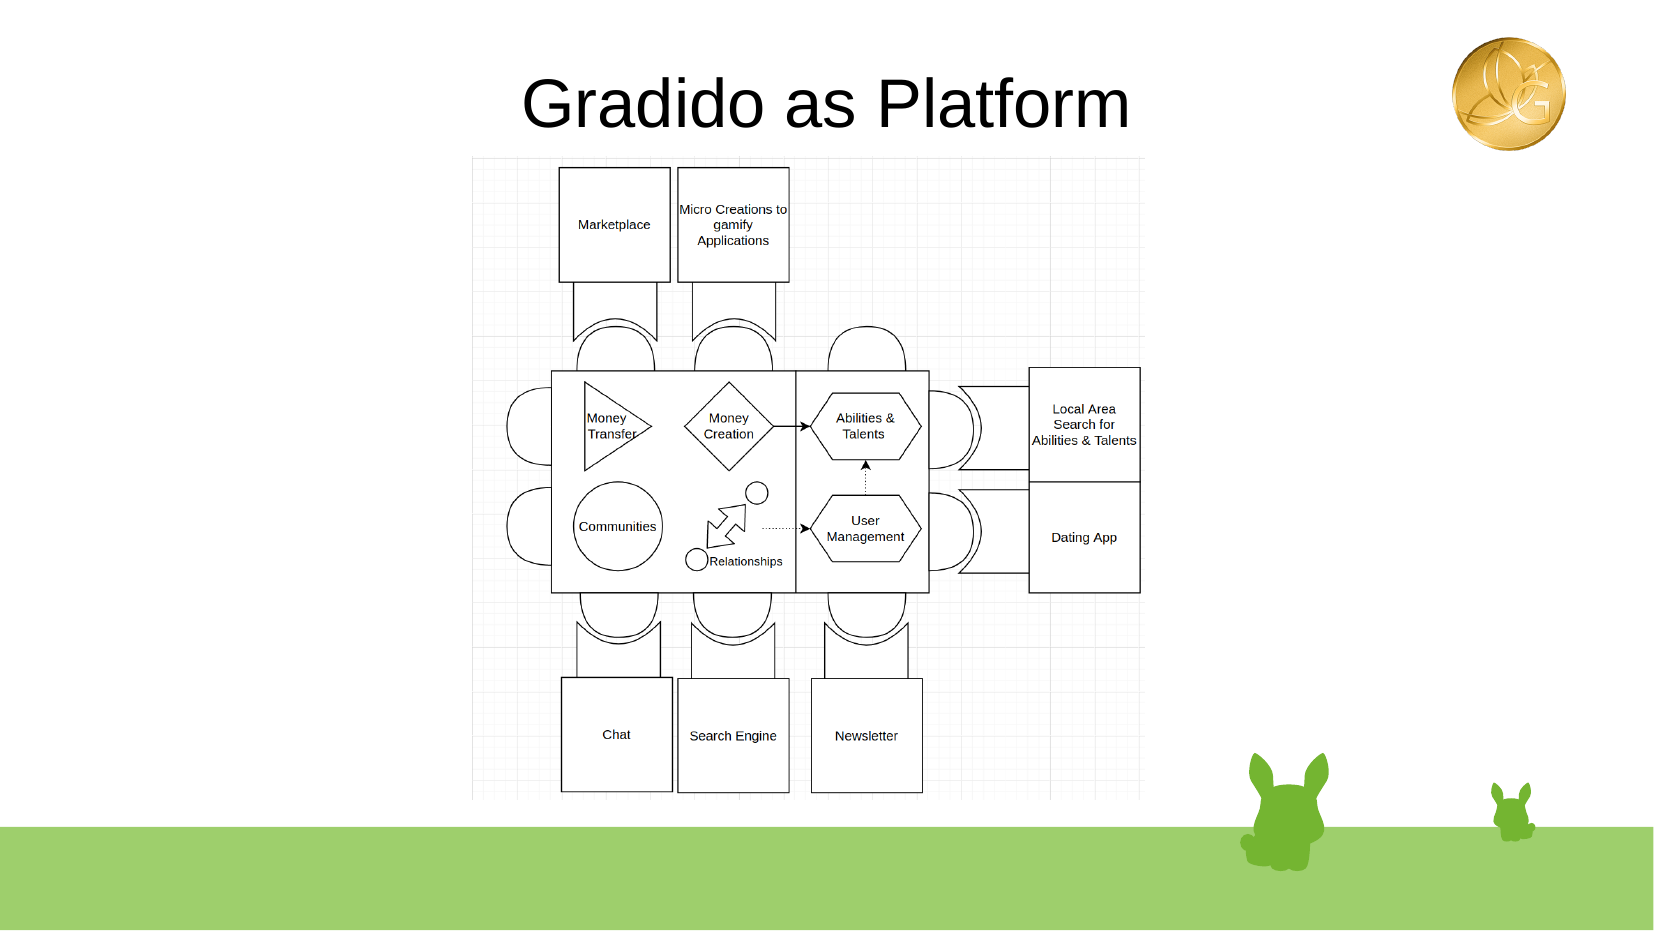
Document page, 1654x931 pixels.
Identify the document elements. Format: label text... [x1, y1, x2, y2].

picture [472, 156, 1145, 800]
title Gradido as Platform [88, 29, 1565, 178]
picture [1452, 37, 1566, 151]
